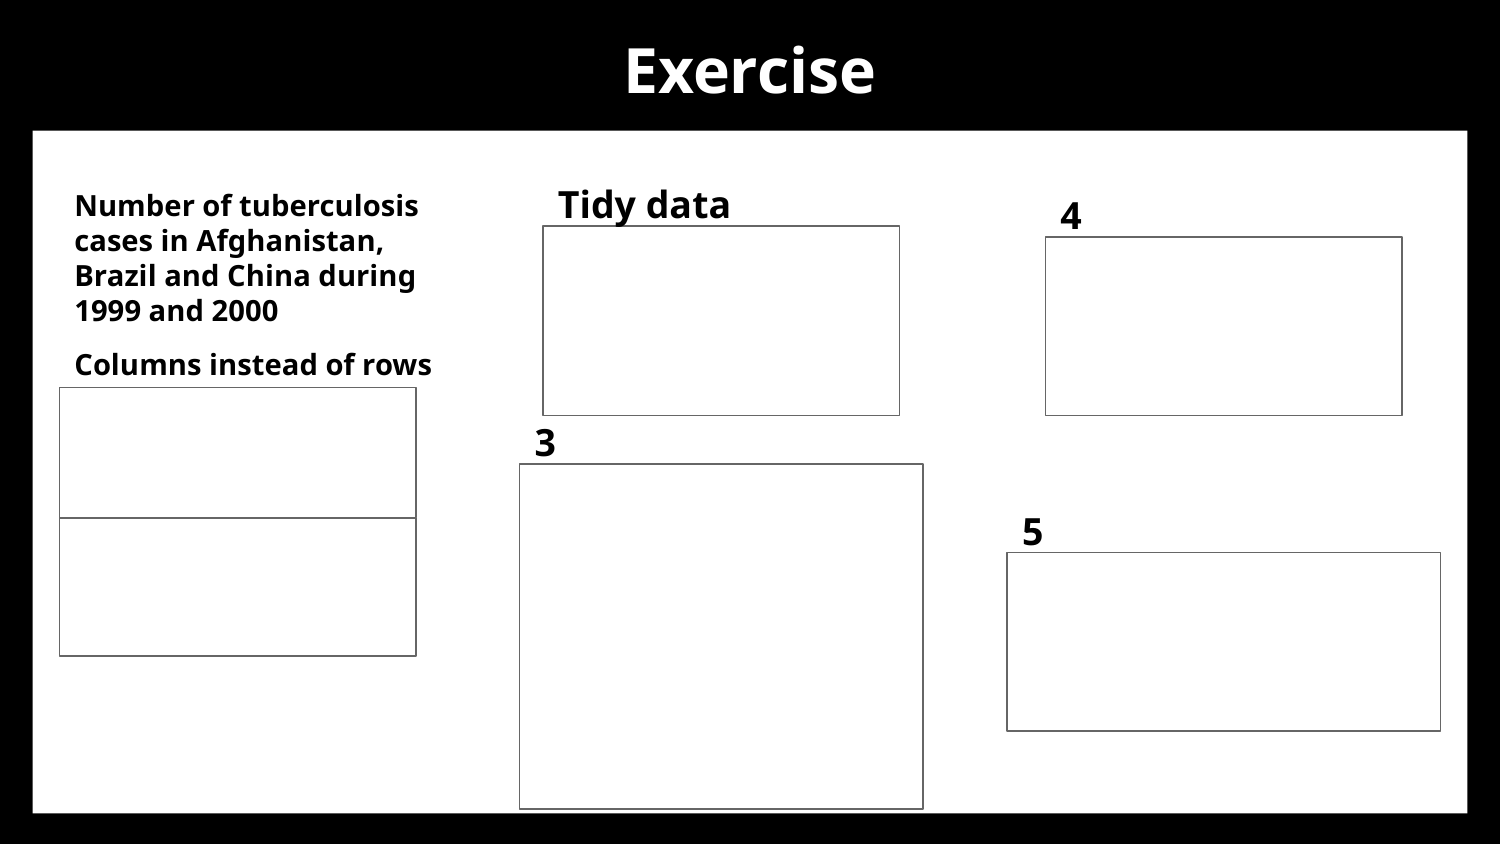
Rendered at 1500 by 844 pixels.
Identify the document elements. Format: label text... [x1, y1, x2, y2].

text_box Tidy data [542, 180, 900, 226]
text_box Number of tuberculosis cases in Afghanistan, Brazil and China during 1999 and 2000 [59, 167, 463, 347]
text_box Columns instead of rows [59, 347, 463, 387]
text_box Exercise [32, 21, 1468, 116]
text_box 5 [1007, 507, 1441, 553]
text_box 3 [519, 418, 923, 464]
text_box 4 [1045, 191, 1403, 237]
